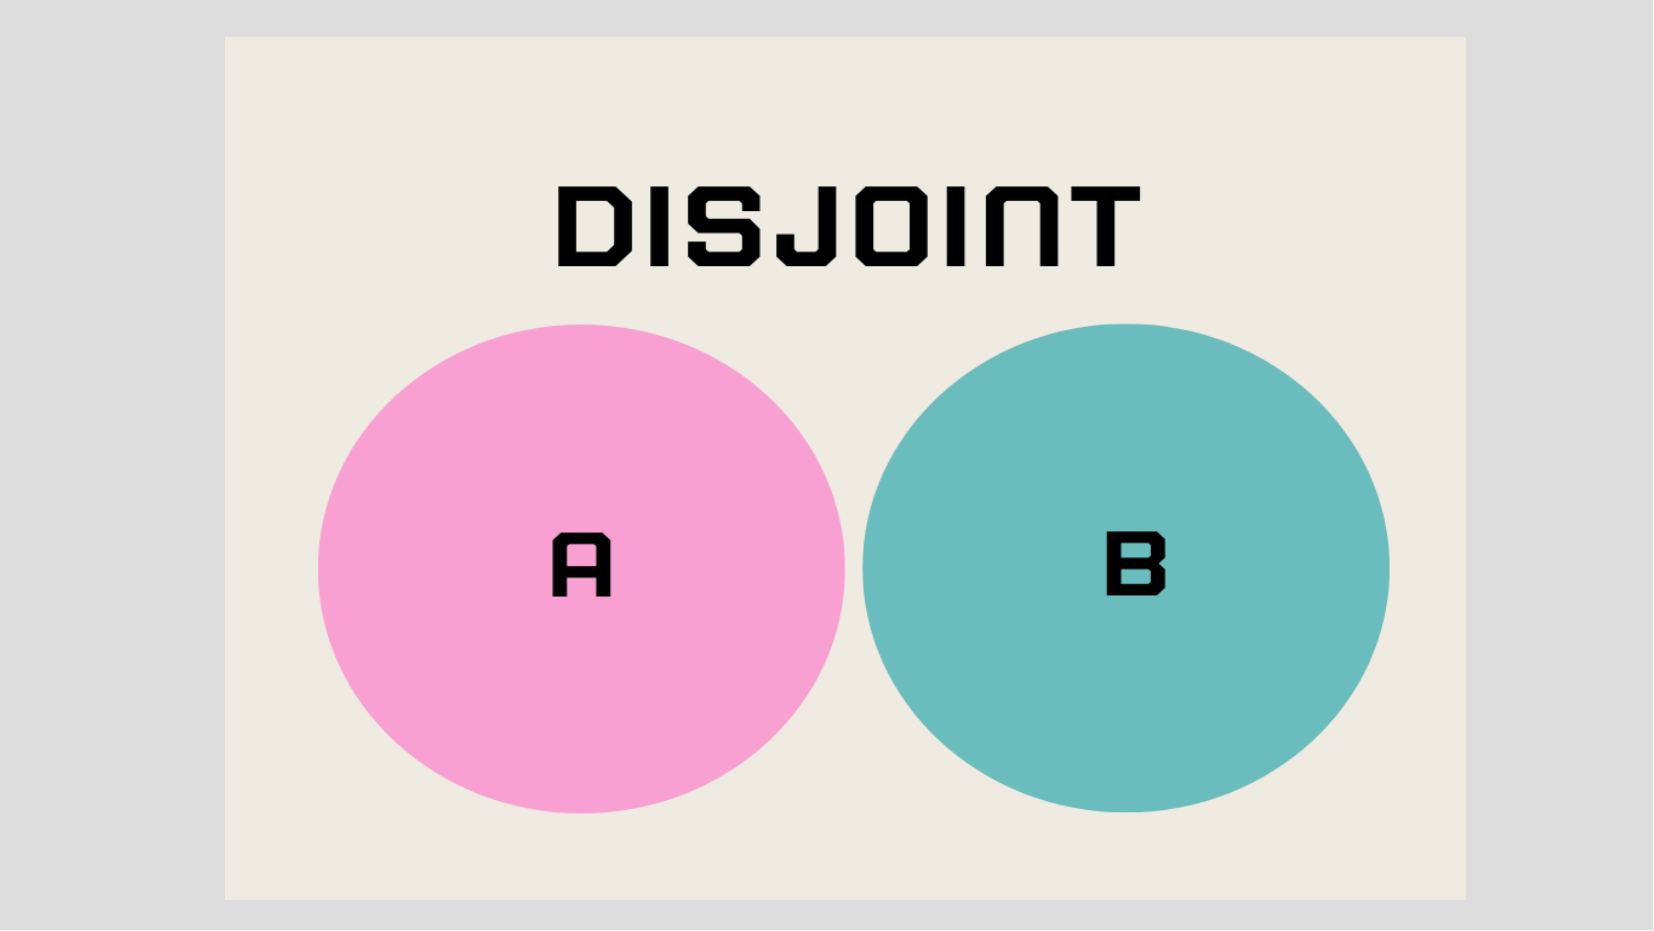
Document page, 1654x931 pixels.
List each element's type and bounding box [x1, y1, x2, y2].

picture [225, 37, 1466, 901]
